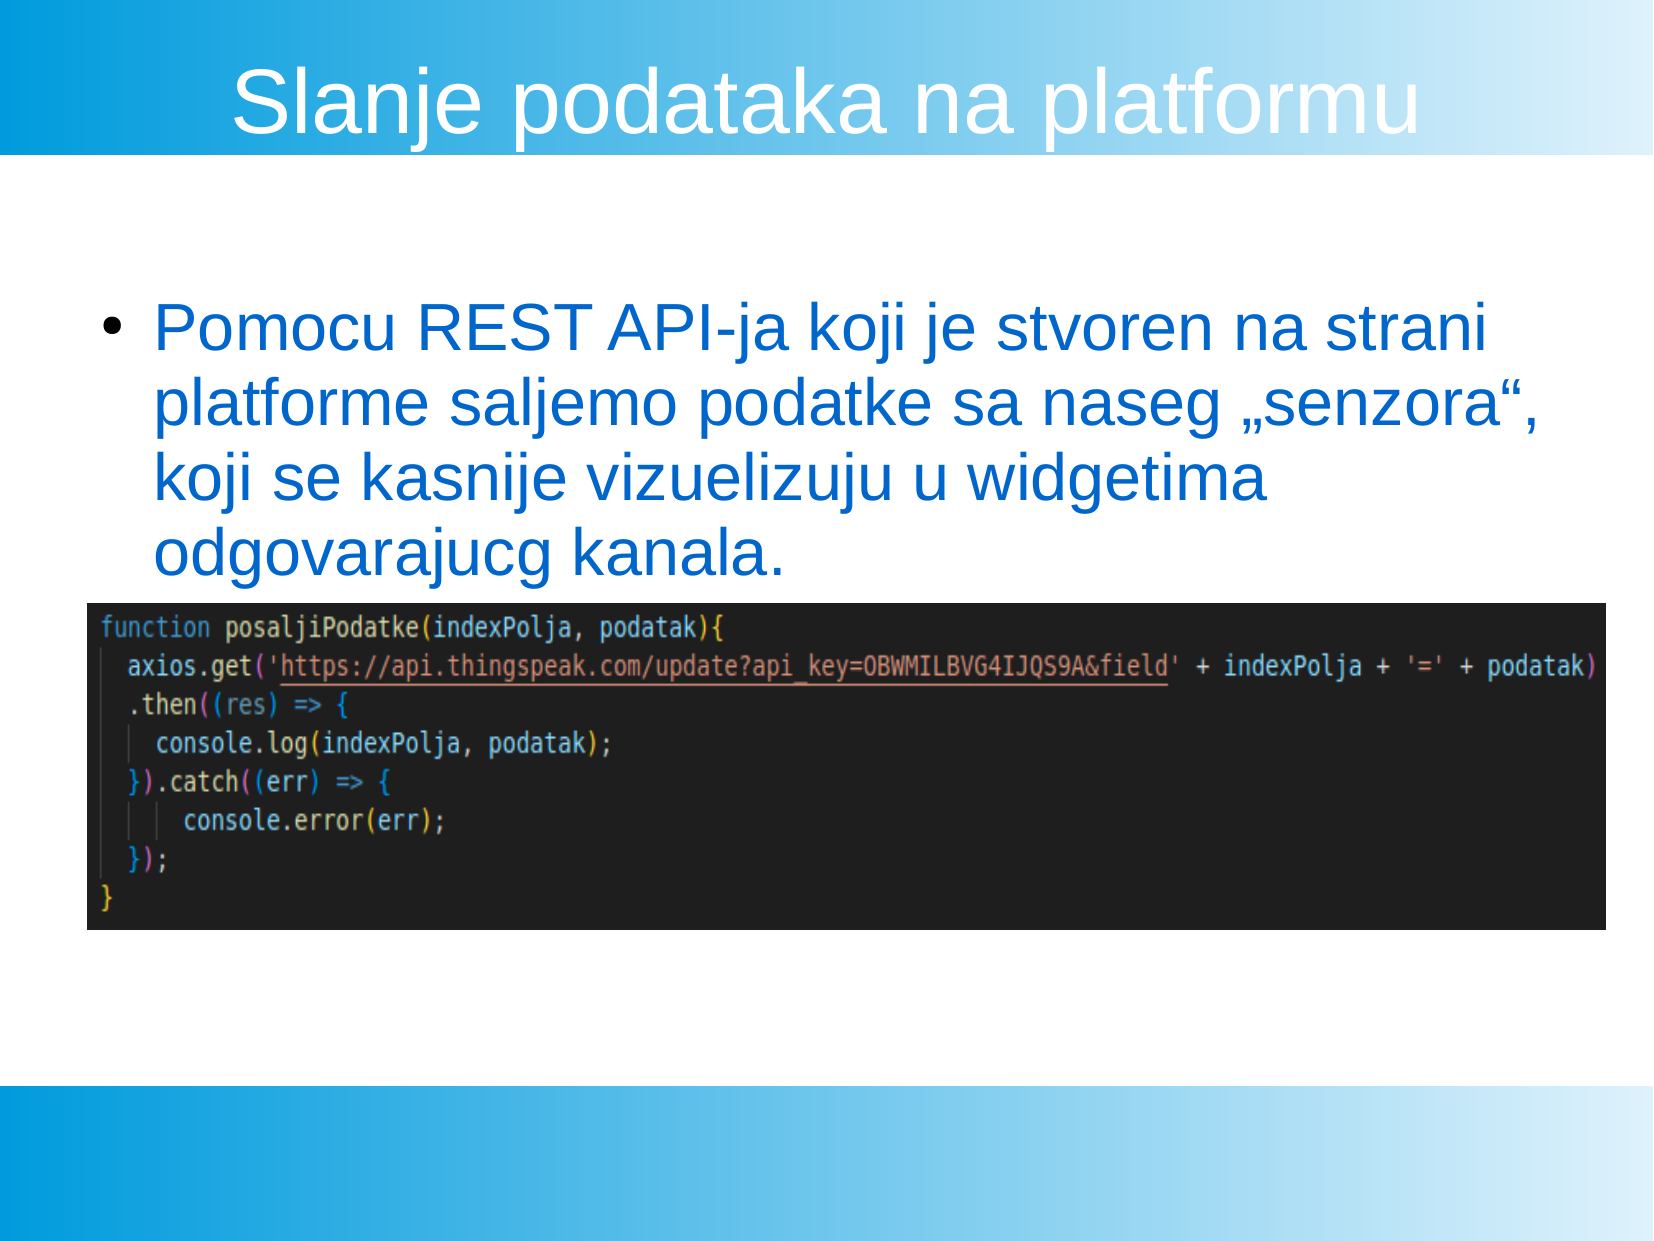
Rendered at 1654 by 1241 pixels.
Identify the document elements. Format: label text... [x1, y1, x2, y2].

title Slanje podataka na platformu [82, 49, 1571, 155]
picture [87, 603, 1606, 931]
list Pomocu REST API-ja koji je stvoren na strani platforme saljemo podatke sa naseg „senzora“, koji se kasnije vizuelizuju u widgetima odgovarajucg kanala. [82, 290, 1571, 1010]
